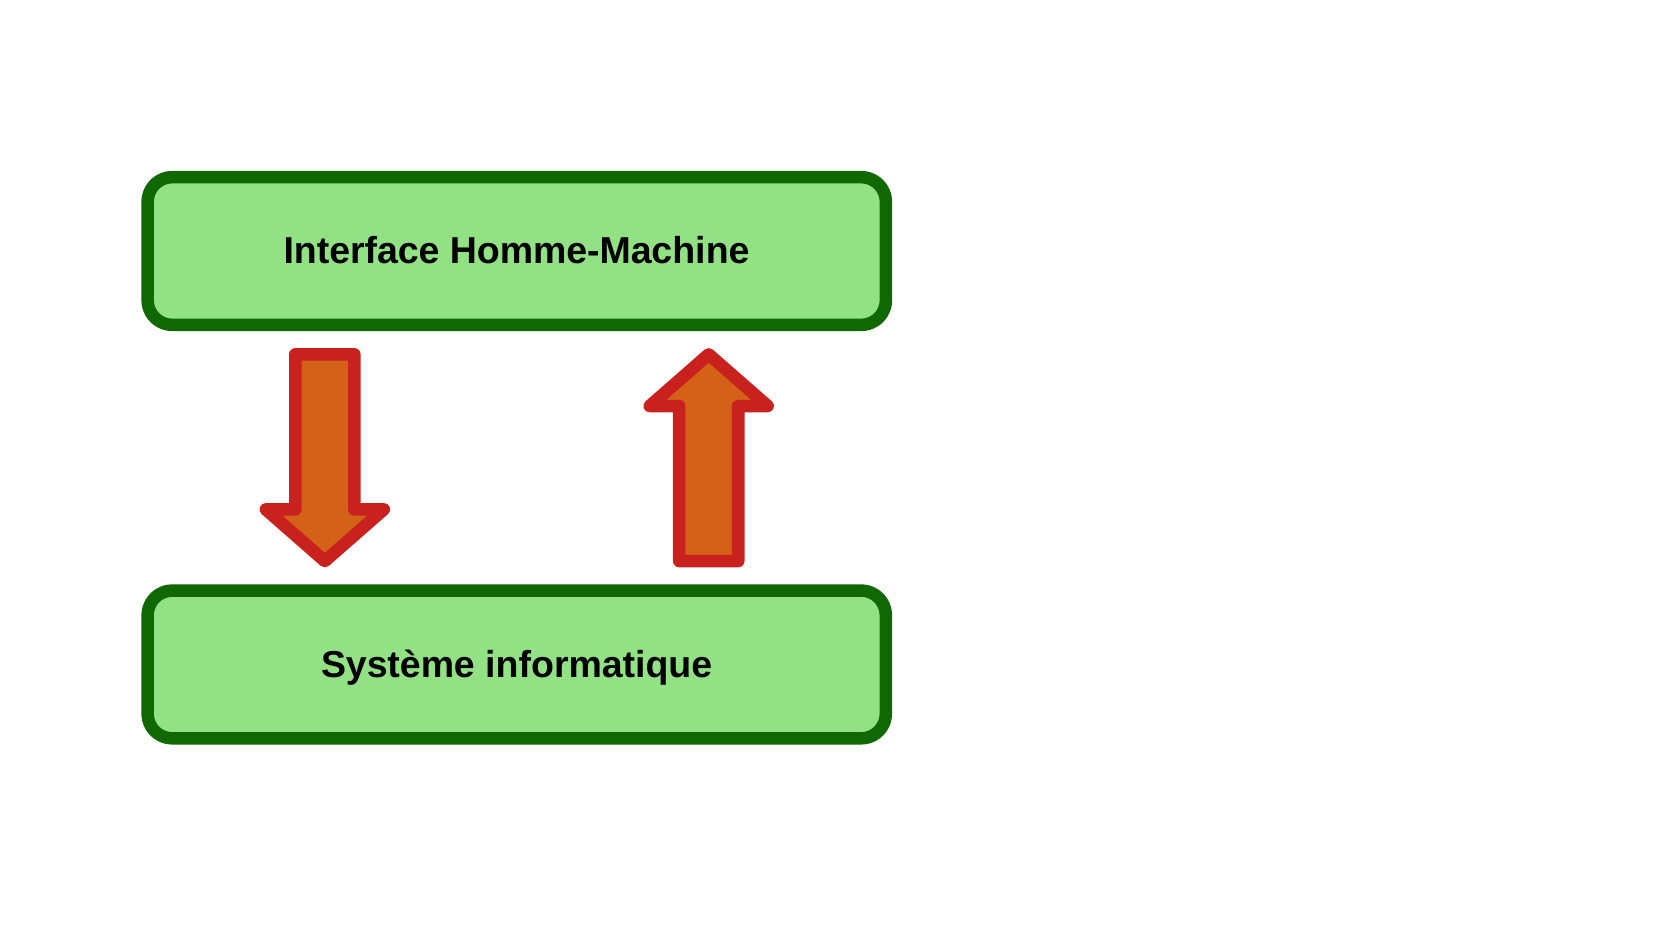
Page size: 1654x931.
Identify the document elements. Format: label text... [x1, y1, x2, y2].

text_box [265, 354, 384, 562]
text_box [649, 354, 768, 562]
text_box Interface Homme-Machine [147, 177, 886, 325]
text_box Système informatique [147, 590, 886, 739]
